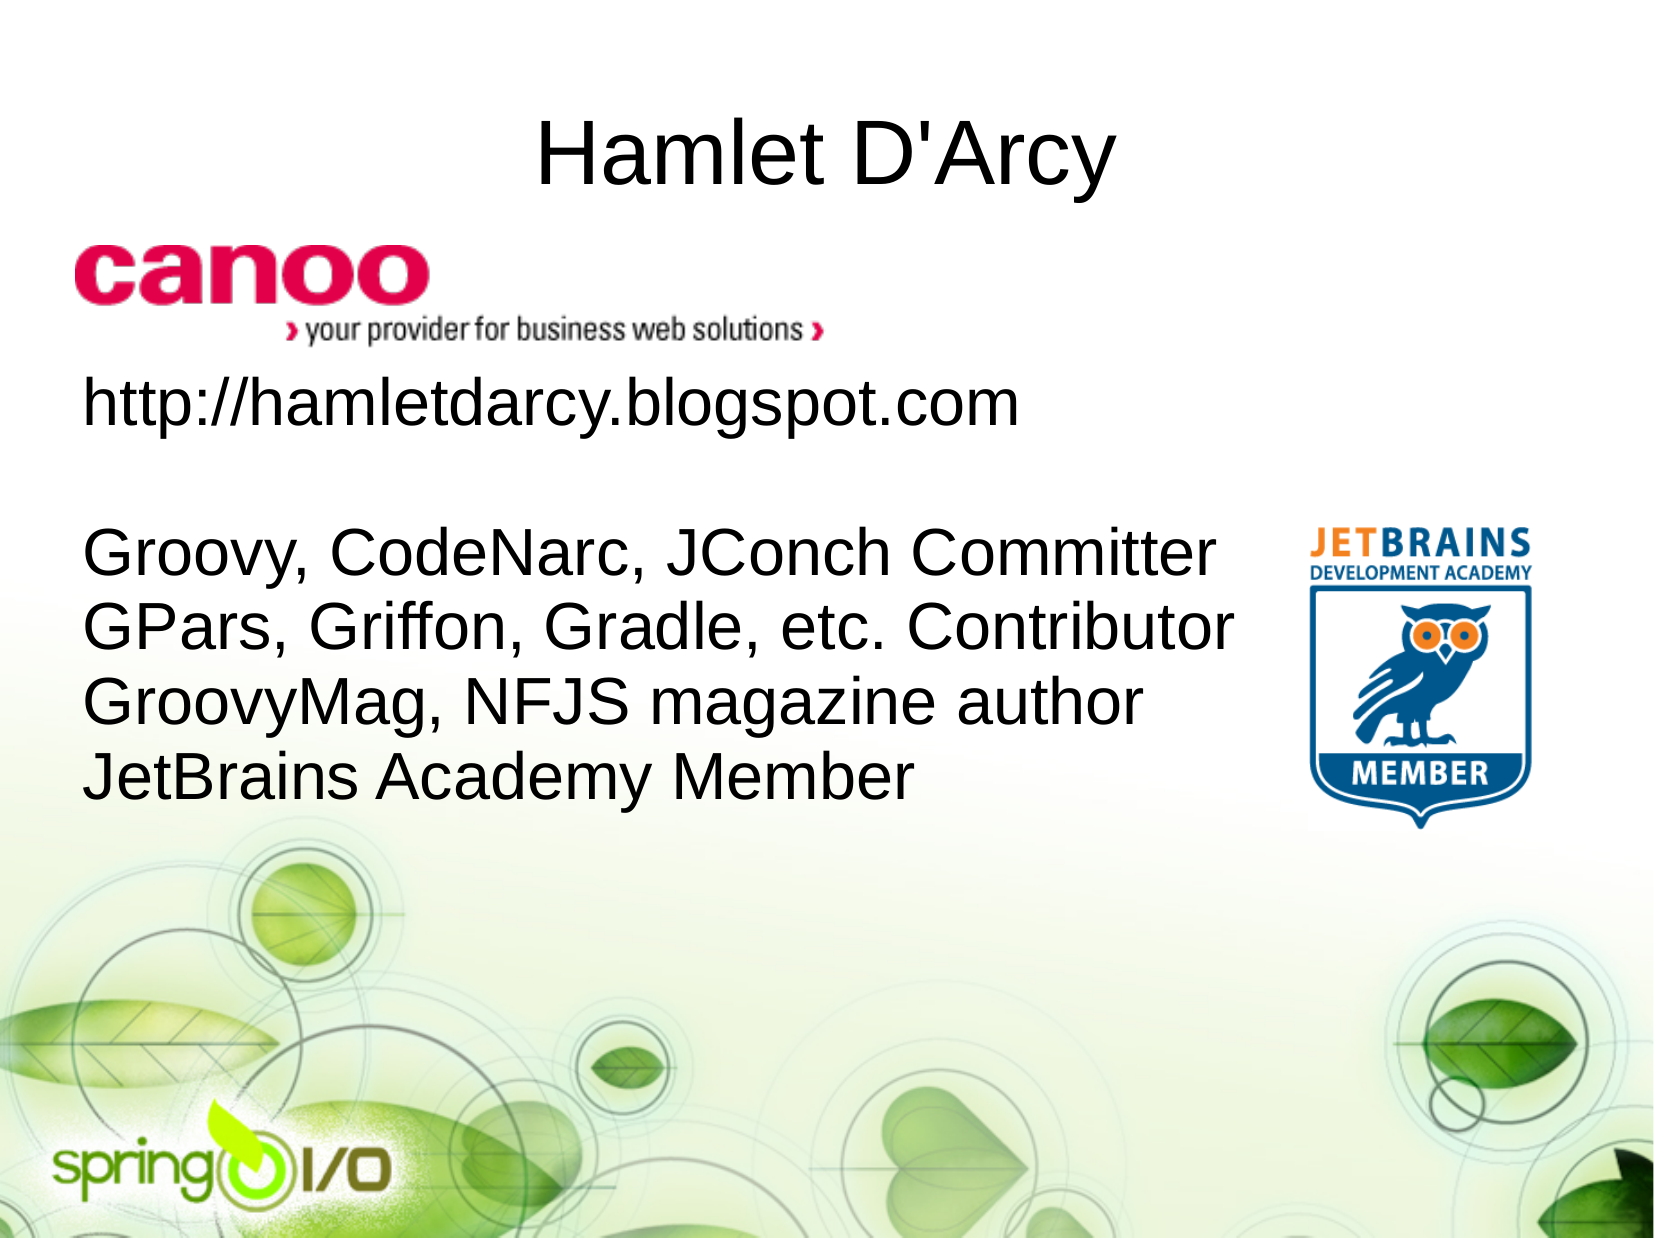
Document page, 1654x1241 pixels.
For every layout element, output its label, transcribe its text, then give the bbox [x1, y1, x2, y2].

picture [0, 0, 1654, 1238]
title Hamlet D'Arcy [82, 56, 1571, 250]
subtitle http://hamletdarcy.blogspot.com Groovy, CodeNarc, JConch Committer GPars, Griffon, Gradle, etc. Contributor GroovyMag, NFJS magazine author JetBrains Academy Member [82, 290, 1571, 1109]
